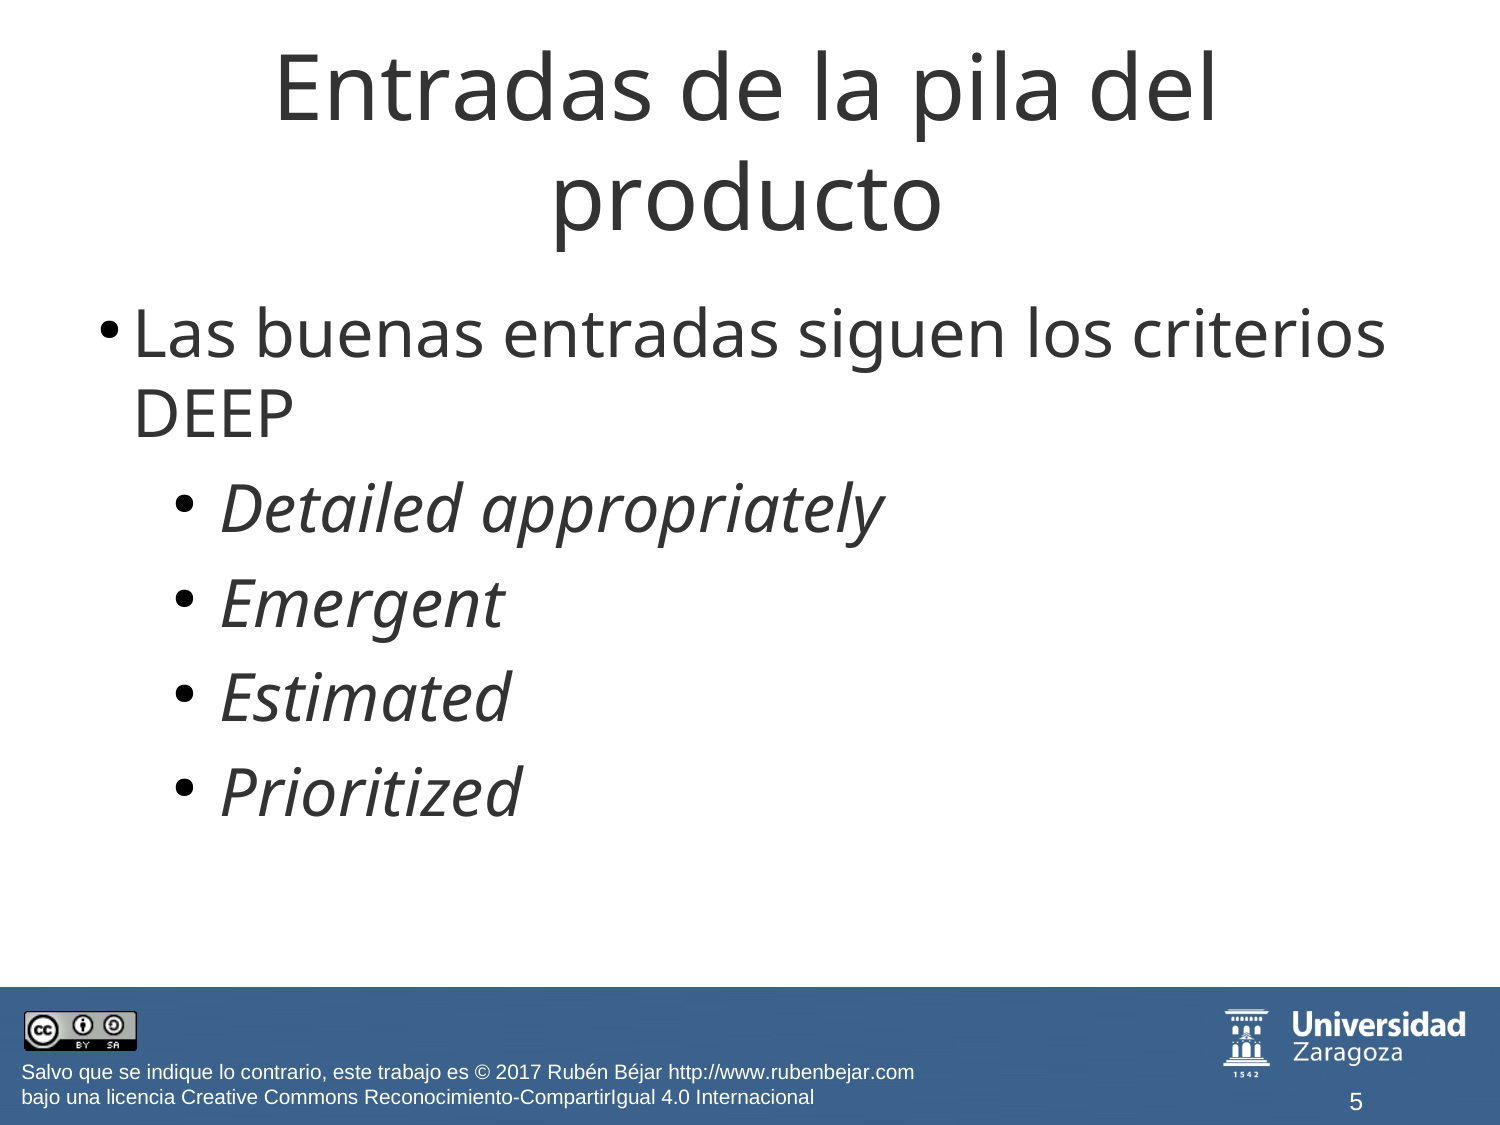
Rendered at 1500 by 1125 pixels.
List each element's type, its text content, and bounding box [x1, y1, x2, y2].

picture [0, 987, 1500, 1125]
list Las buenas entradas siguen los criterios DEEP Detailed appropriately Emergent Estimated Prioritized [82, 283, 1418, 957]
title Entradas de la pila del producto [74, 21, 1420, 257]
